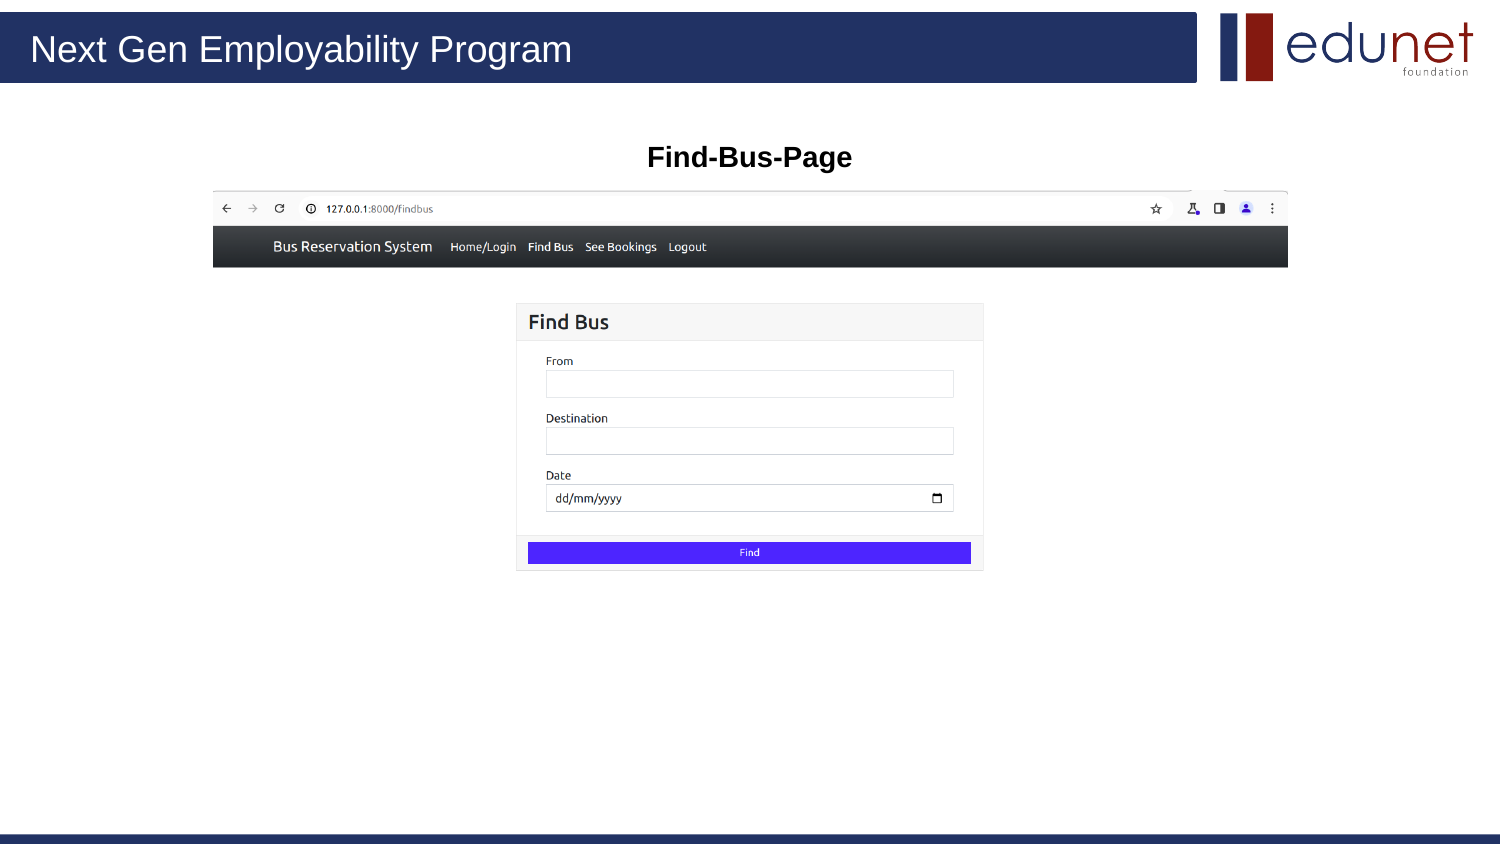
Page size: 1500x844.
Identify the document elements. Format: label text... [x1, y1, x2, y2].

picture [1279, 14, 1482, 83]
picture [213, 190, 1288, 756]
title Find-Bus-Page [103, 104, 1397, 208]
